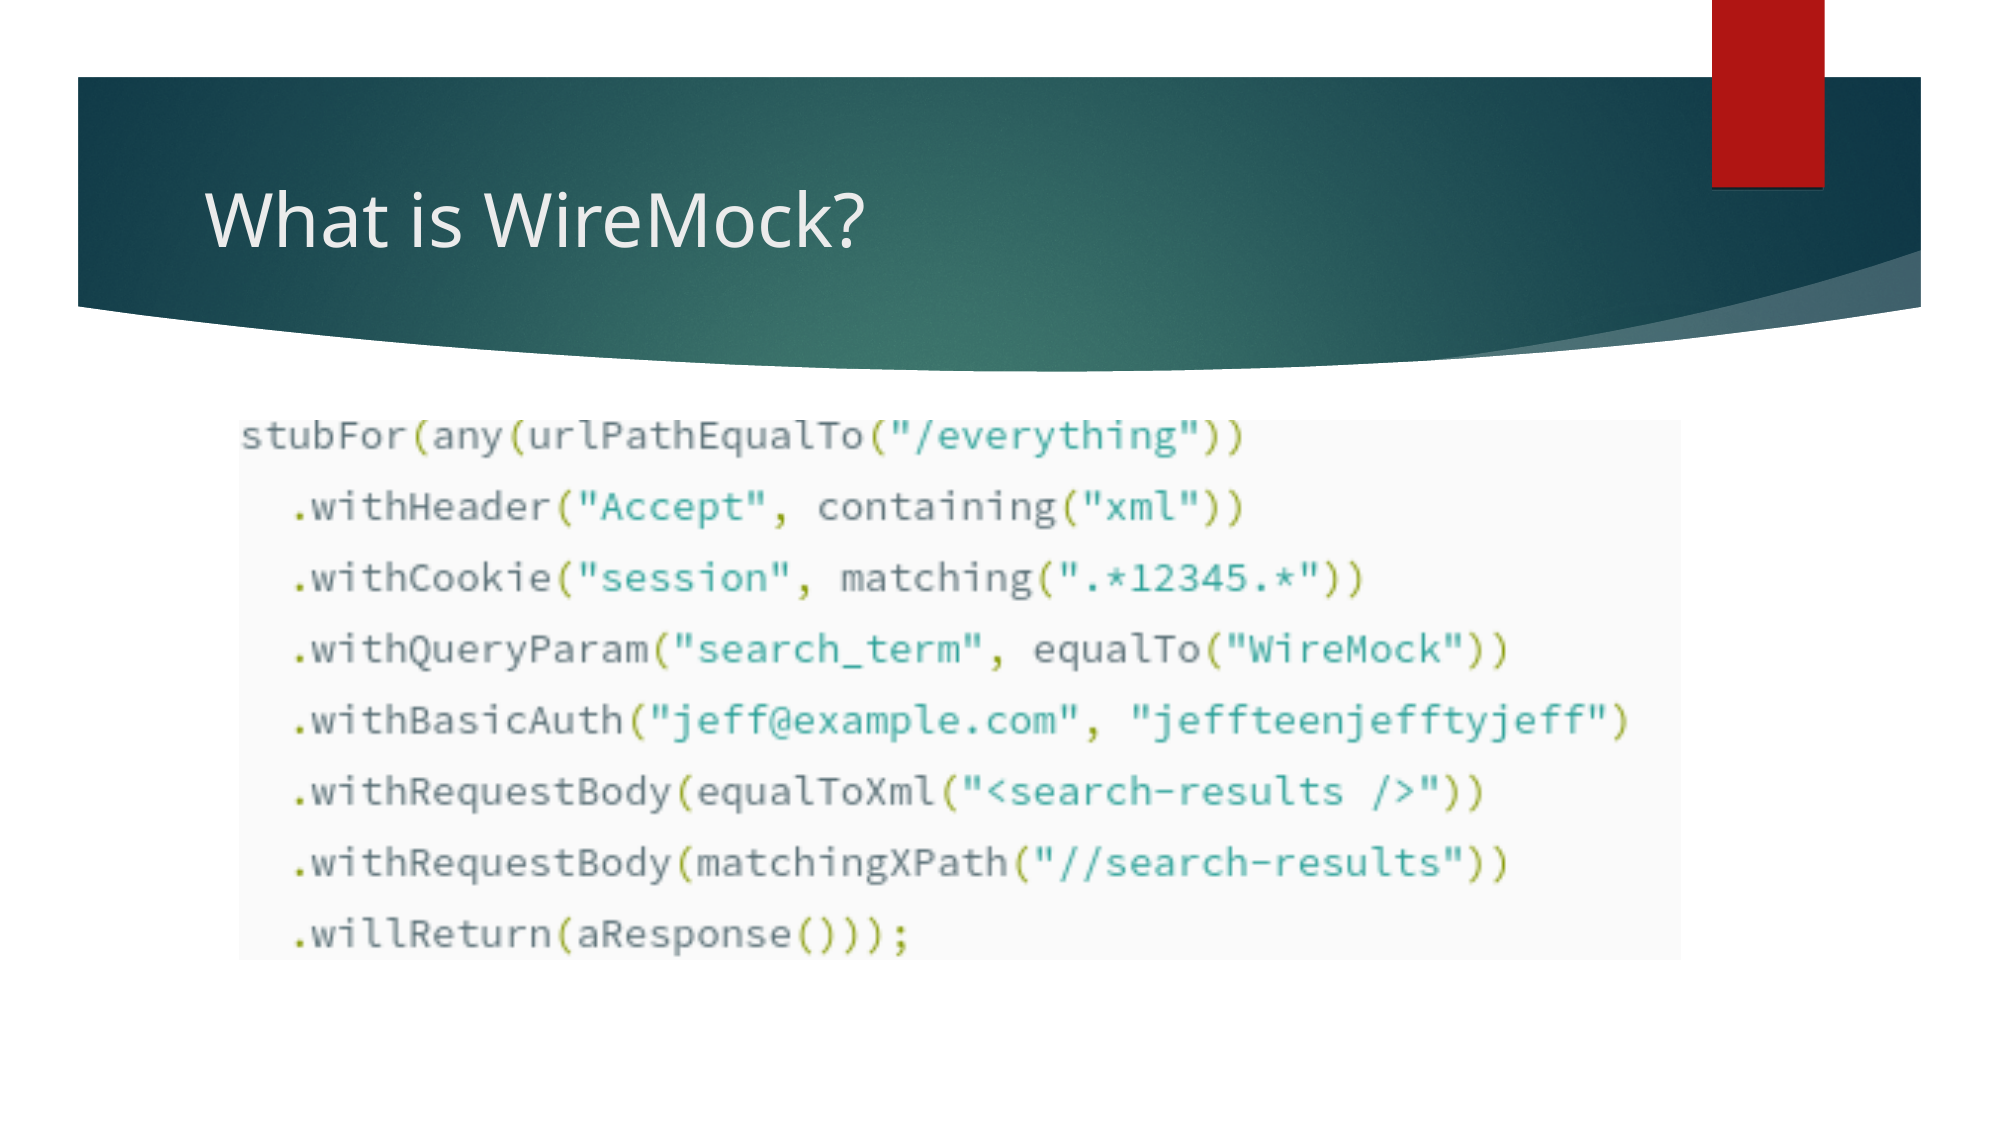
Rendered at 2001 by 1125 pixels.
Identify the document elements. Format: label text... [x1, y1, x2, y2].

picture [79, 78, 1920, 371]
title What is WireMock? [189, 159, 1638, 276]
picture [239, 420, 1681, 961]
